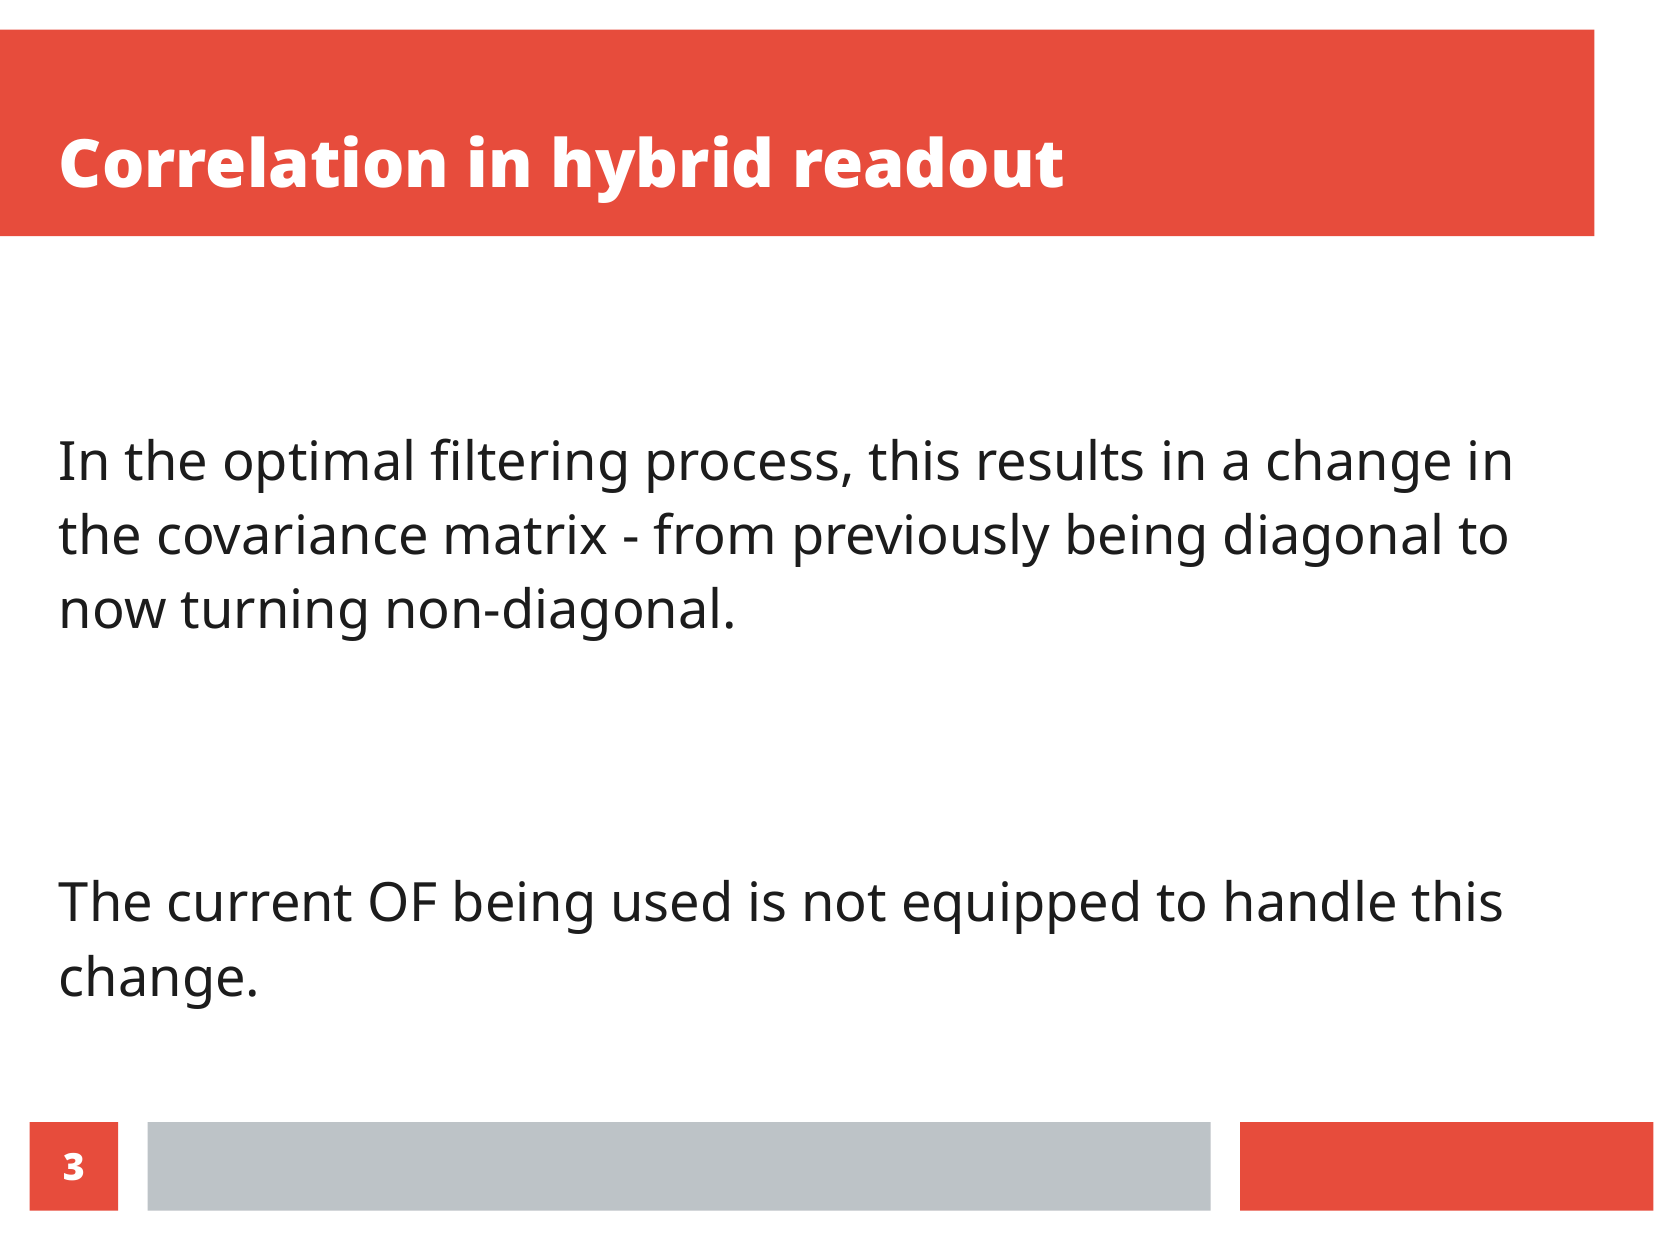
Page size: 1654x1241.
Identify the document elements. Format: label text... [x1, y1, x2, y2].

title Correlation in hybrid readout [59, 59, 1595, 207]
list In the optimal filtering process, this results in a change in the covariance matrix - from previously being diagonal to now turning non-diagonal. The current OF being used is not equipped to handle this change. [59, 324, 1565, 1093]
